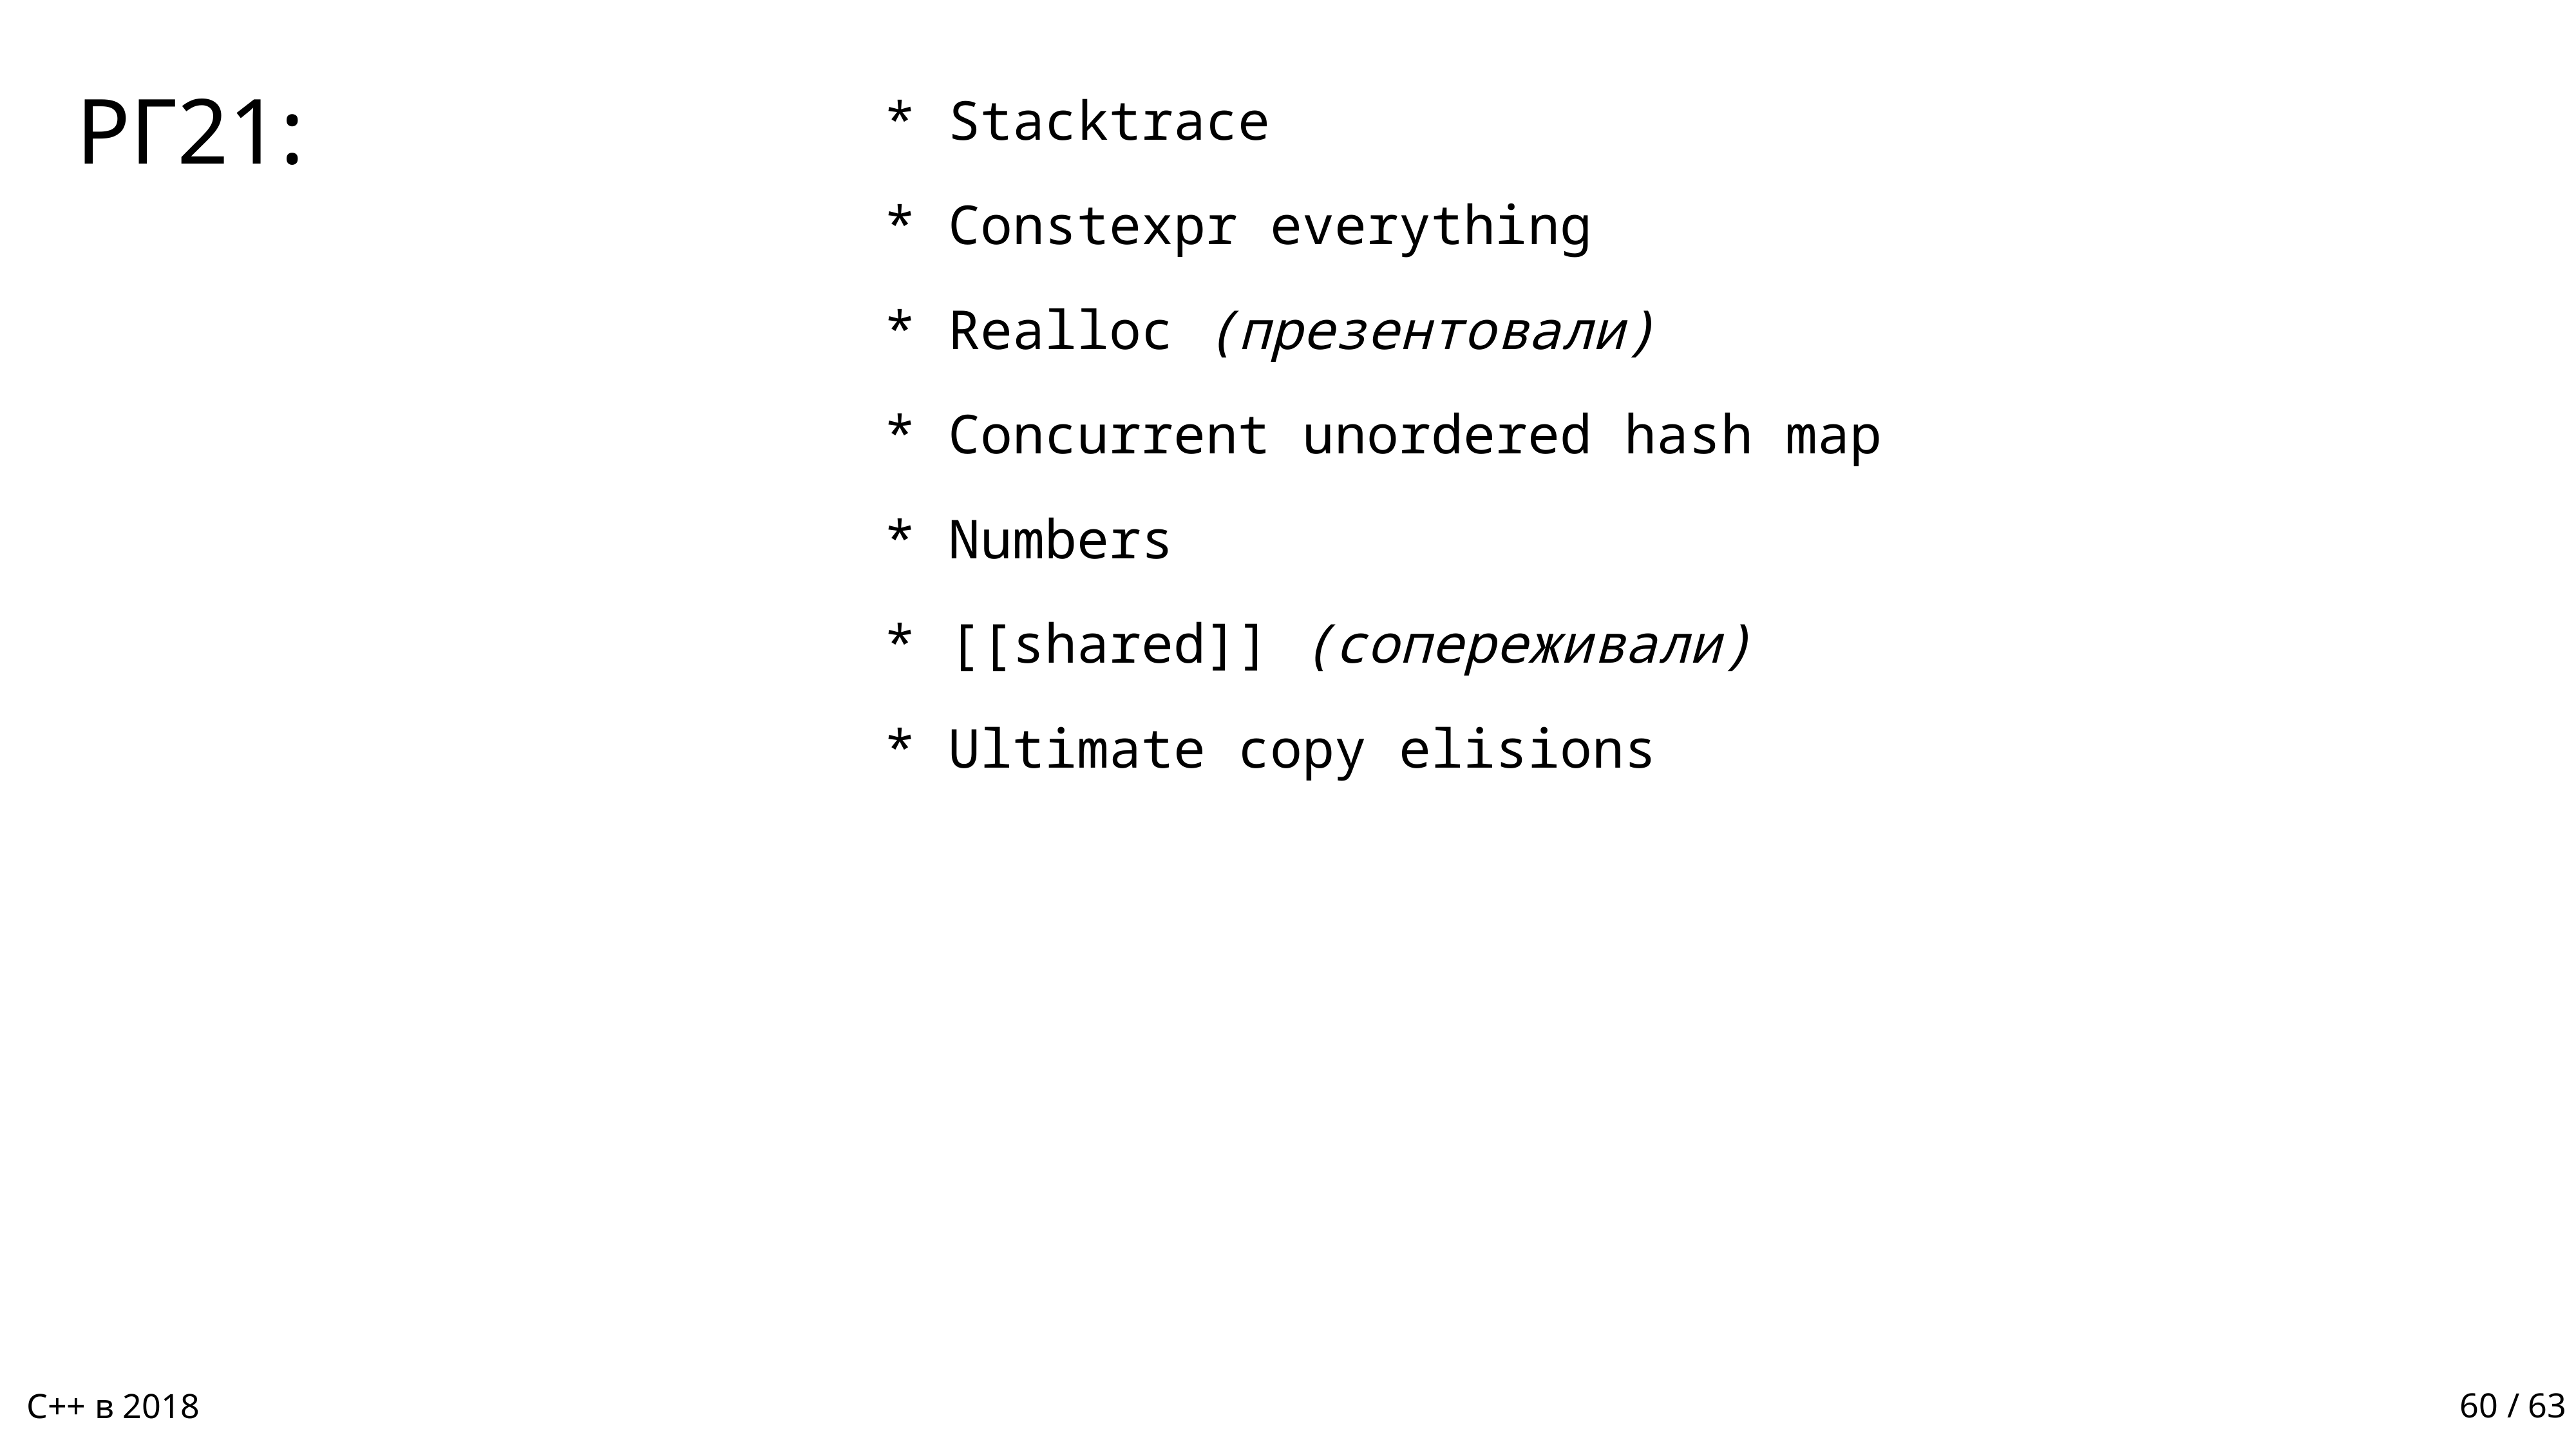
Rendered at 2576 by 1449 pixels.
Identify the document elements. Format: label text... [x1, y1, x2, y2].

list <number> / 63 [1479, 1376, 2576, 1431]
title РГ21: [66, 81, 802, 486]
list C++ в 2018 [17, 1376, 1114, 1431]
list * Stacktrace * Constexpr everything * Realloc (презентовали) * Concurrent unordered hash map * Numbers * [[shared]] (сопереживали) * Ultimate copy elisions [875, 81, 2460, 1249]
